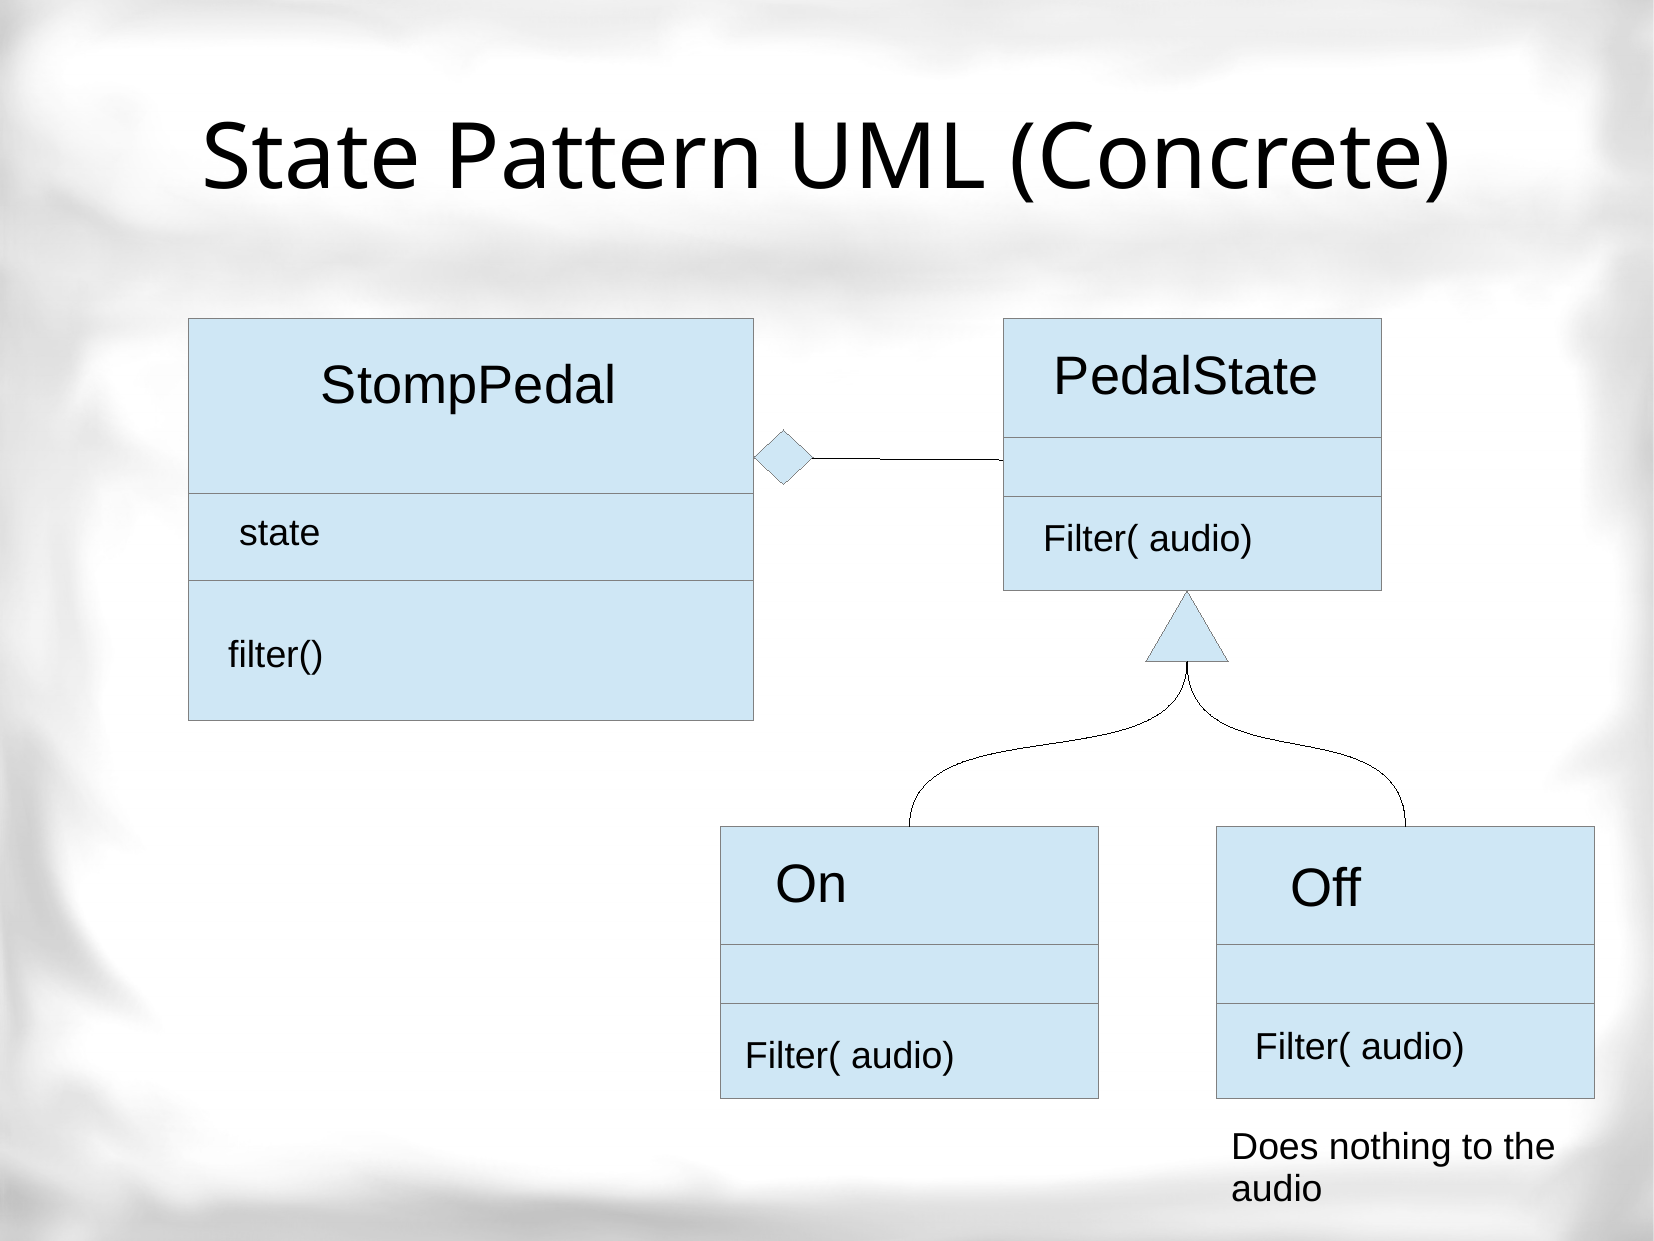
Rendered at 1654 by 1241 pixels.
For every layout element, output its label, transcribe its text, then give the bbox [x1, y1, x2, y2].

text_box On [760, 845, 863, 922]
text_box [1216, 826, 1595, 1099]
text_box filter() [213, 625, 339, 683]
text_box [188, 318, 814, 721]
text_box Does nothing to the audio [1216, 1117, 1582, 1217]
text_box StompPedal [306, 347, 792, 459]
text_box Filter( audio) [1240, 1017, 1491, 1075]
title State Pattern UML (Concrete) [82, 49, 1571, 257]
text_box PedalState [1039, 338, 1335, 414]
text_box Filter( audio) [730, 1027, 981, 1085]
text_box Filter( audio) [1028, 510, 1279, 567]
picture [0, 0, 1654, 1241]
text_box state [224, 503, 336, 603]
text_box [720, 826, 1099, 1099]
text_box [1003, 318, 1382, 662]
text_box Off [1275, 850, 1377, 926]
